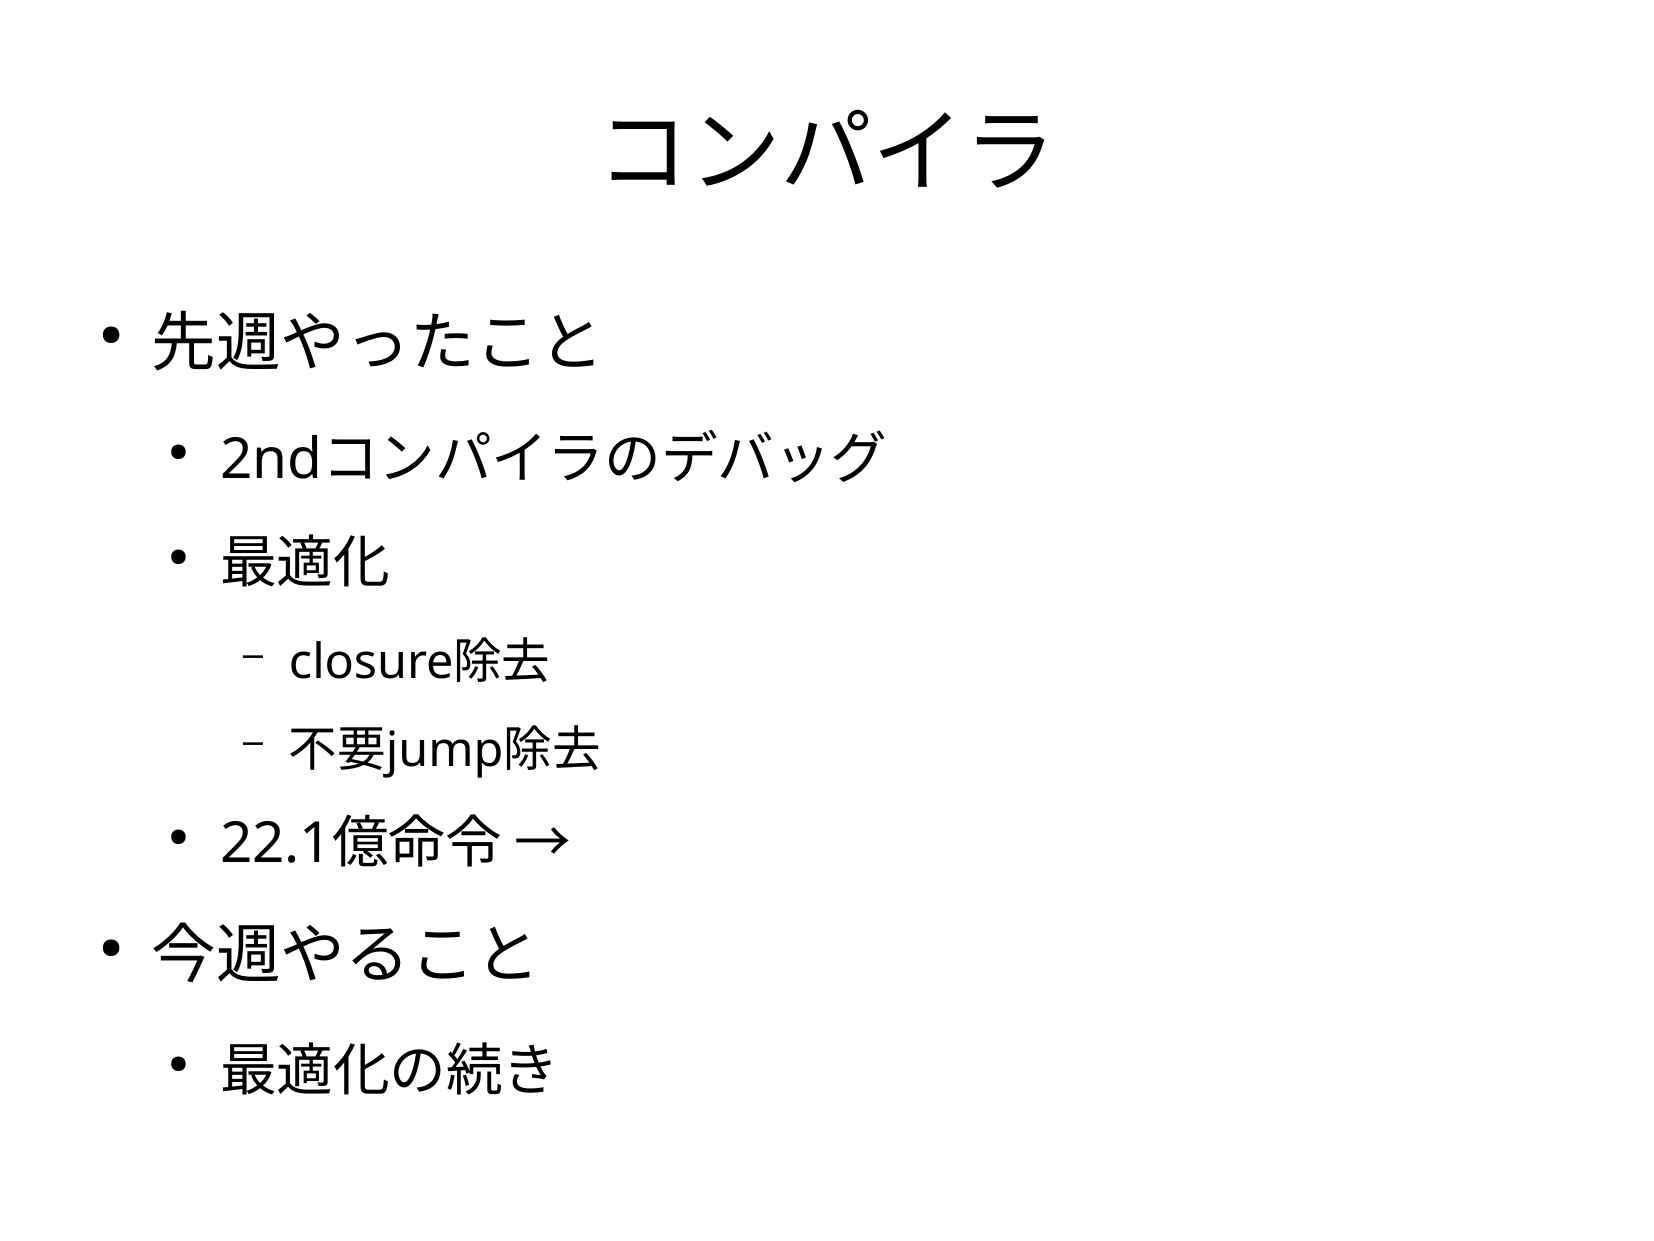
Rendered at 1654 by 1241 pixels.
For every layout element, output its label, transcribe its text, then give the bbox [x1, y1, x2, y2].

title コンパイラ [82, 49, 1571, 257]
list 先週やったこと 2ndコンパイラのデバッグ 最適化 closure除去 不要jump除去 22.1億命令 → 今週やること 最適化の続き [82, 290, 1571, 1109]
